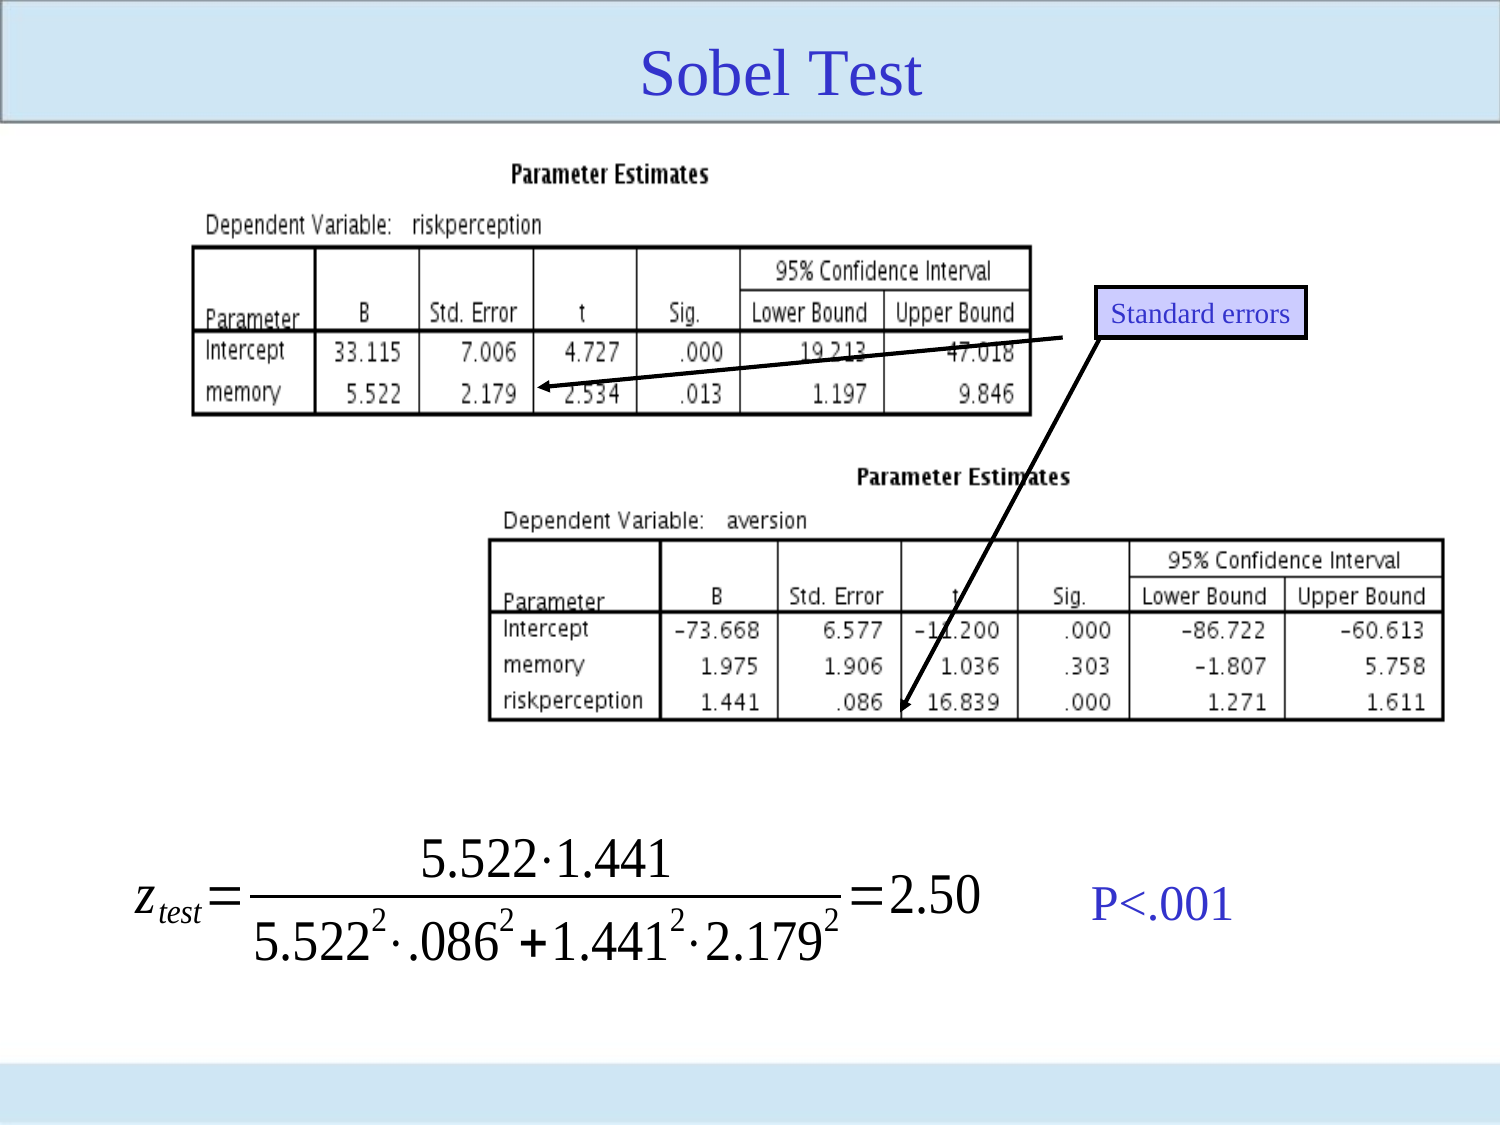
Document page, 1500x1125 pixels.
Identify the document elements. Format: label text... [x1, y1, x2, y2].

chart [118, 827, 995, 972]
text_box P<.001 [1012, 862, 1313, 938]
text_box Standard errors [1095, 287, 1306, 338]
title Sobel Test [249, 21, 1313, 117]
picture [0, 0, 1500, 1125]
